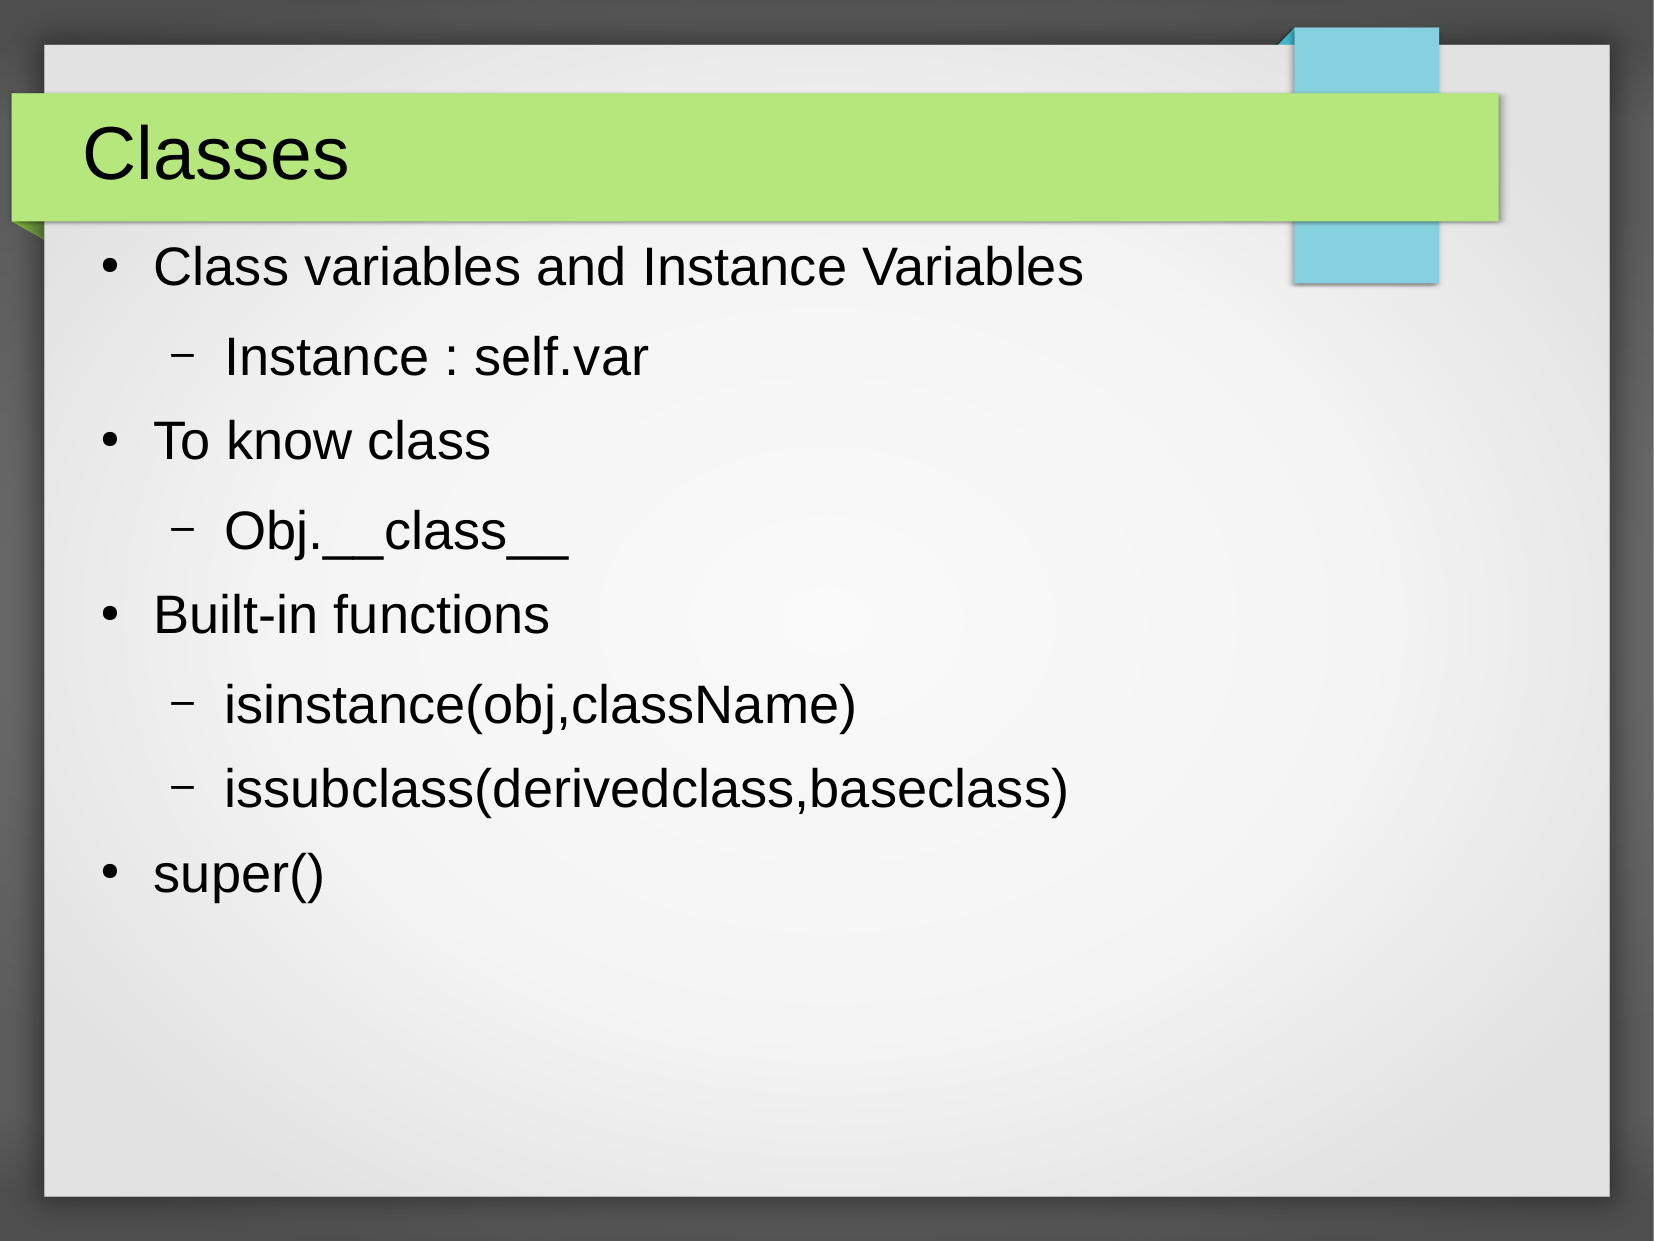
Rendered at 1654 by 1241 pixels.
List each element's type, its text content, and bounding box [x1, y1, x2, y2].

list Class variables and Instance Variables Instance : self.var To know class Obj.__class__ Built-in functions isinstance(obj,className) issubclass(derivedclass,baseclass) super() [82, 236, 1571, 1158]
title Classes [82, 94, 1264, 213]
picture [0, 0, 1654, 1241]
